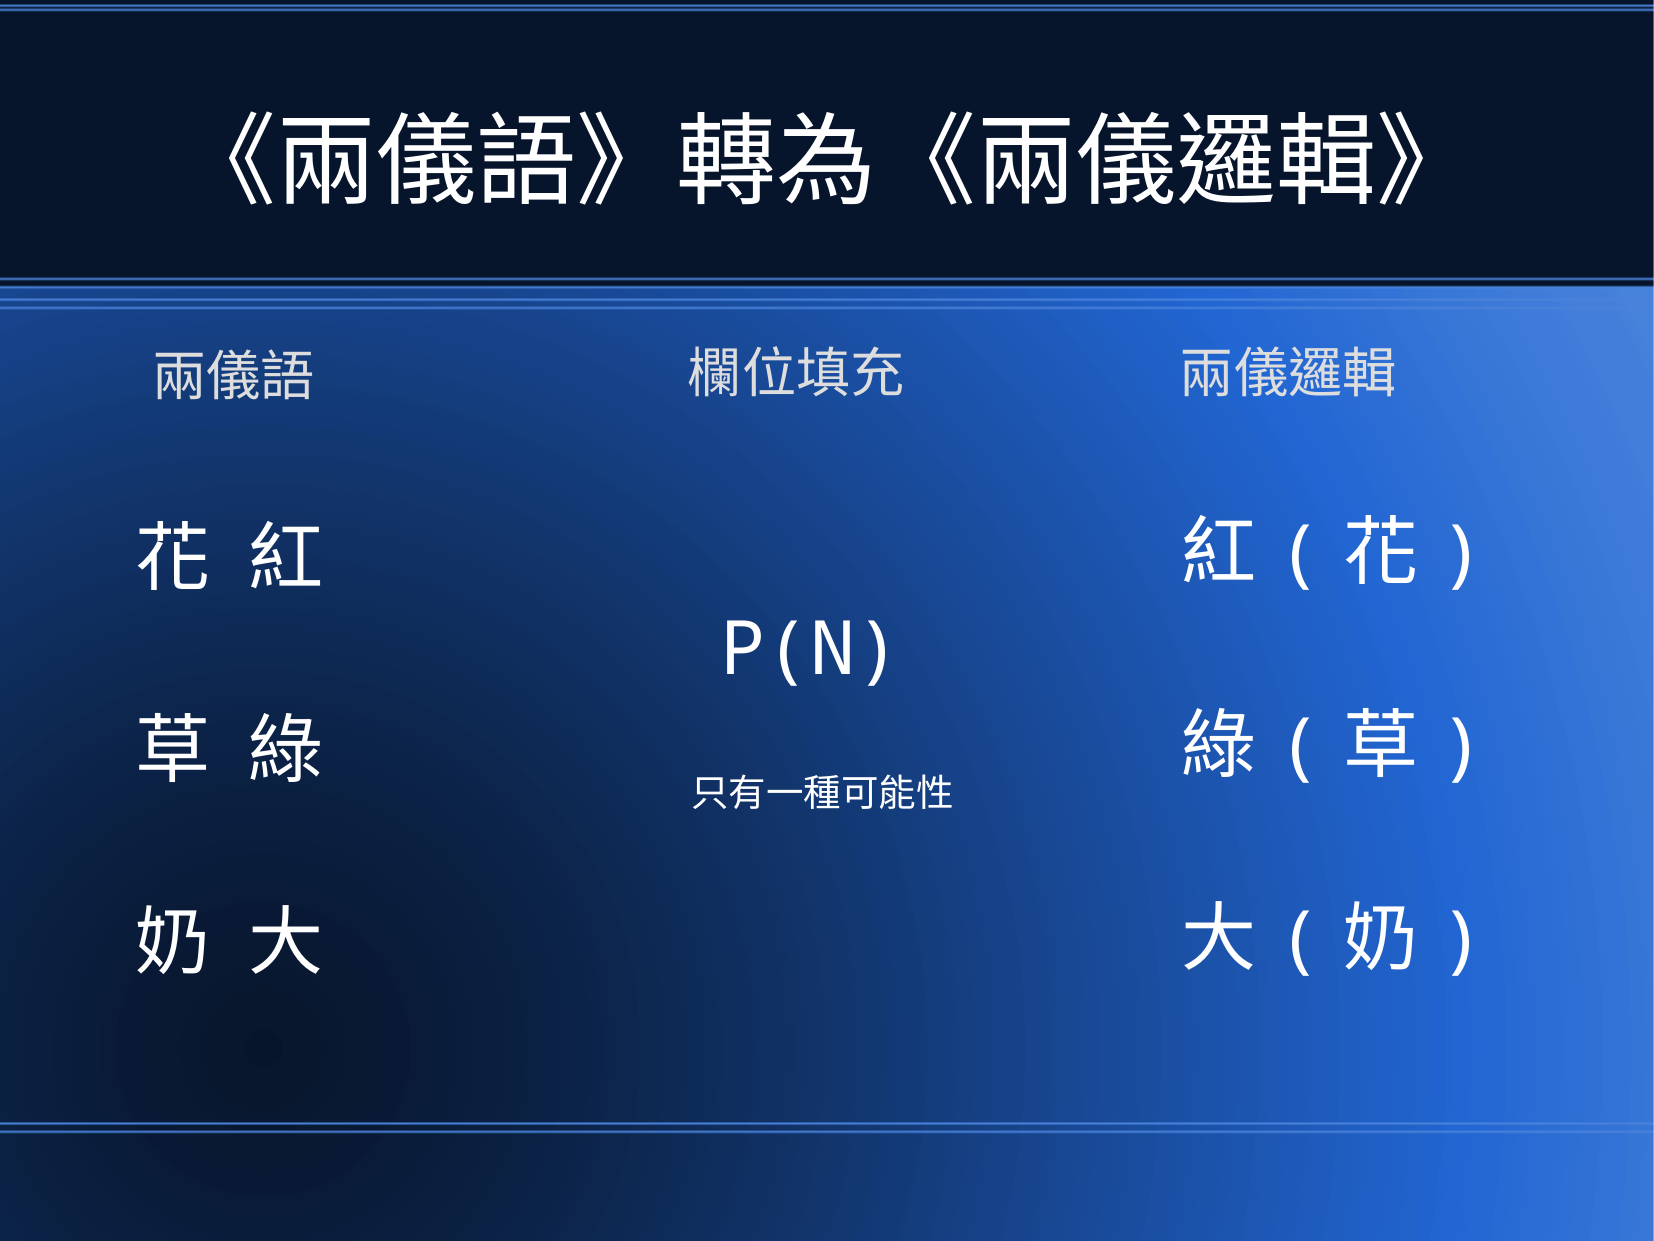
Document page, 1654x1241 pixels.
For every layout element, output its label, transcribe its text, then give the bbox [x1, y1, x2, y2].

list 花 紅 草 綠 奶 大 [135, 442, 402, 999]
text_box 兩儀邏輯 [1165, 321, 1430, 467]
text_box 兩儀語 [137, 324, 331, 405]
text_box 欄位填充 [673, 321, 945, 402]
text_box 只有一種可能性 [676, 755, 969, 818]
title 《兩儀語》轉為《兩儀邏輯》 [82, 49, 1571, 257]
picture [0, 0, 1654, 1241]
list 紅(花) 綠(草) 大(奶) [1181, 437, 1512, 993]
list P(N) [720, 543, 987, 674]
